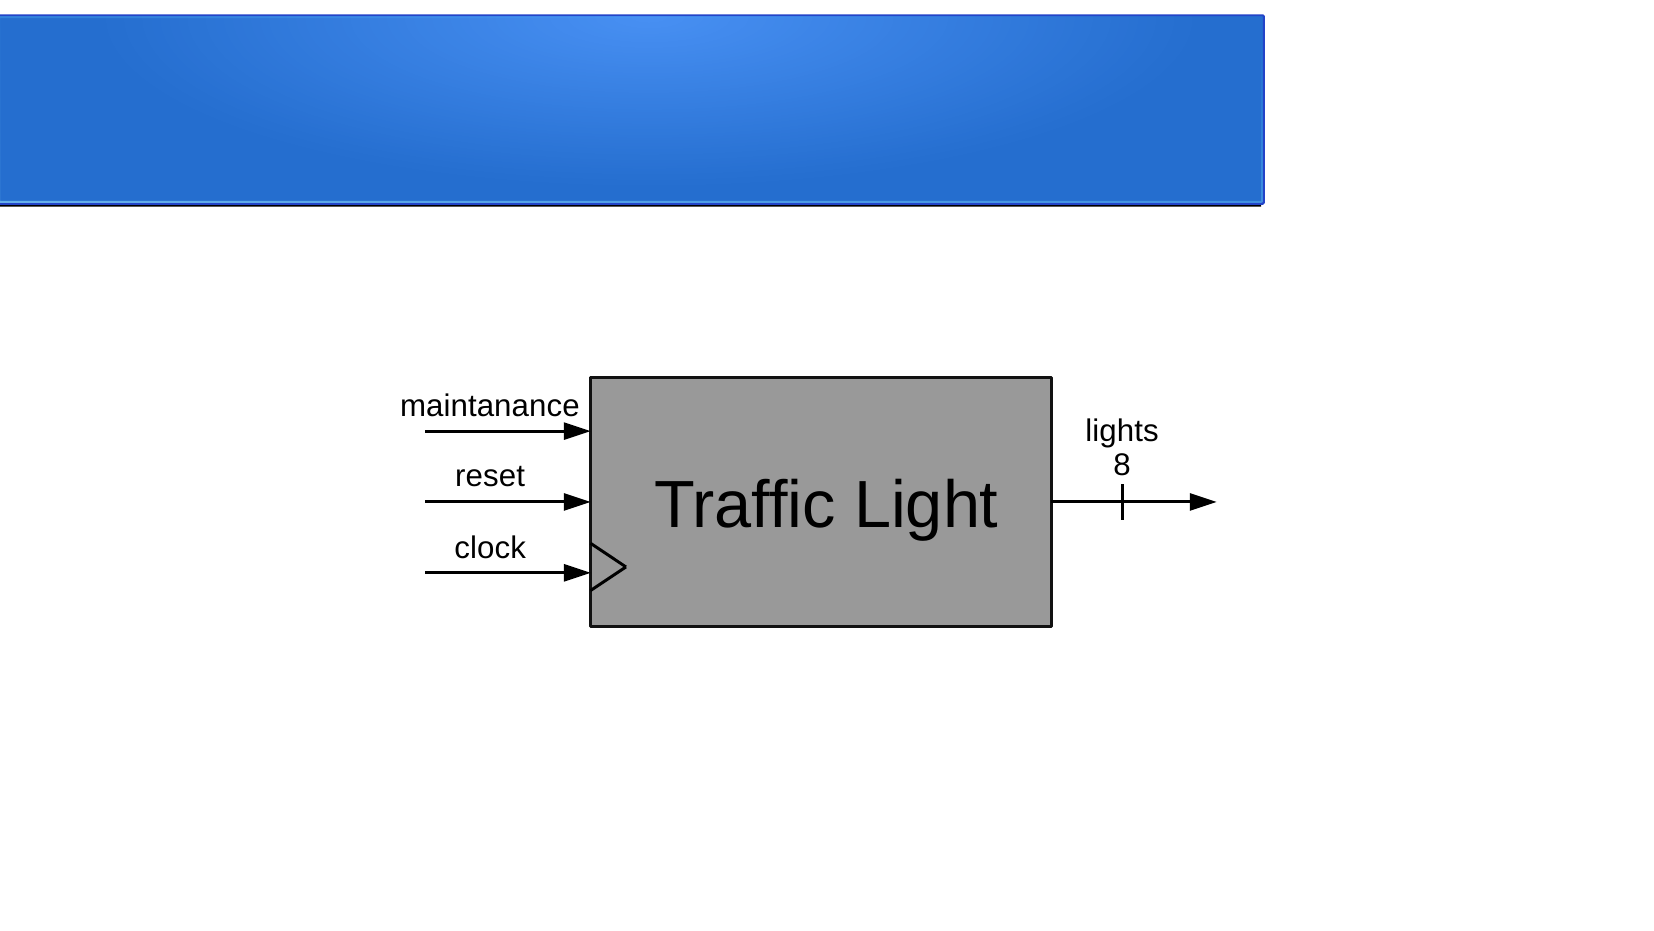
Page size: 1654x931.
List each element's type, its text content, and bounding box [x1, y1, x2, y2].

text_box clock [354, 496, 626, 599]
subtitle Traffic Light [649, 429, 1004, 579]
text_box lights [1051, 401, 1193, 461]
text_box maintanance [354, 354, 626, 431]
text_box reset [354, 431, 626, 496]
text_box [590, 377, 1052, 627]
text_box 8 [1086, 461, 1158, 493]
